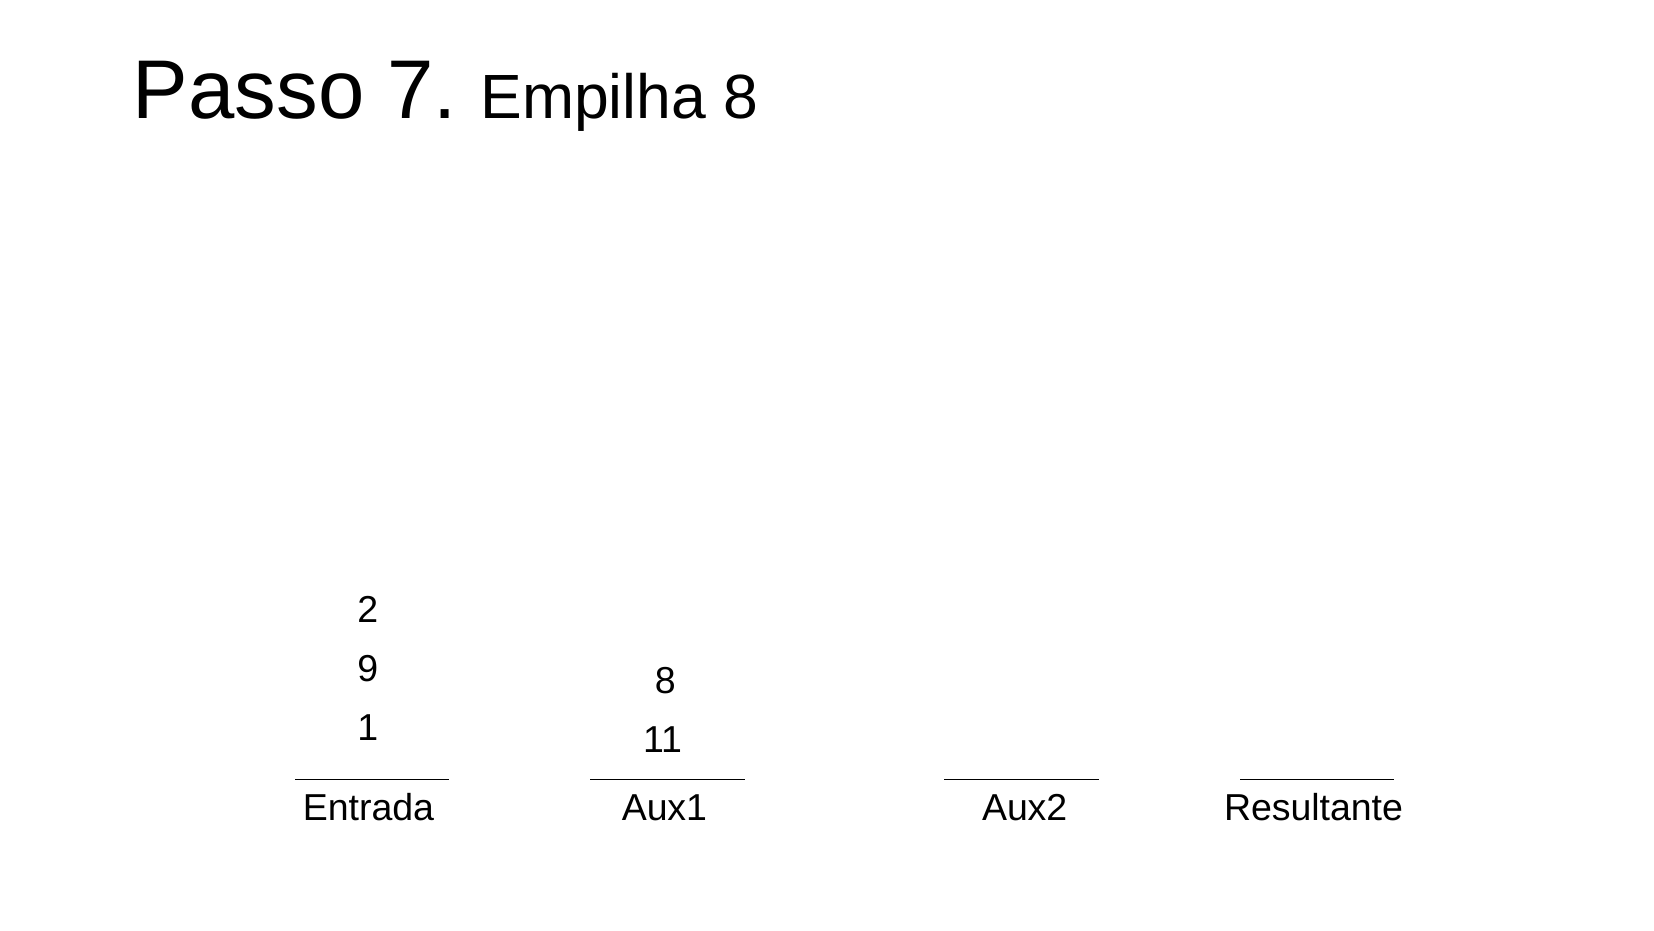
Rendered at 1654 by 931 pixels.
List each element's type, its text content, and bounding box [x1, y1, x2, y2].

text_box Aux1 [607, 780, 723, 837]
text_box Aux2 [967, 780, 1083, 837]
text_box 2 [342, 580, 393, 638]
text_box Passo 7. Empilha 8 [118, 35, 1583, 353]
text_box 1 [342, 699, 393, 756]
text_box Resultante [1209, 779, 1418, 837]
text_box 11 [628, 710, 697, 768]
text_box 9 [342, 640, 393, 697]
text_box 8 [640, 651, 709, 709]
text_box Entrada [288, 779, 449, 837]
